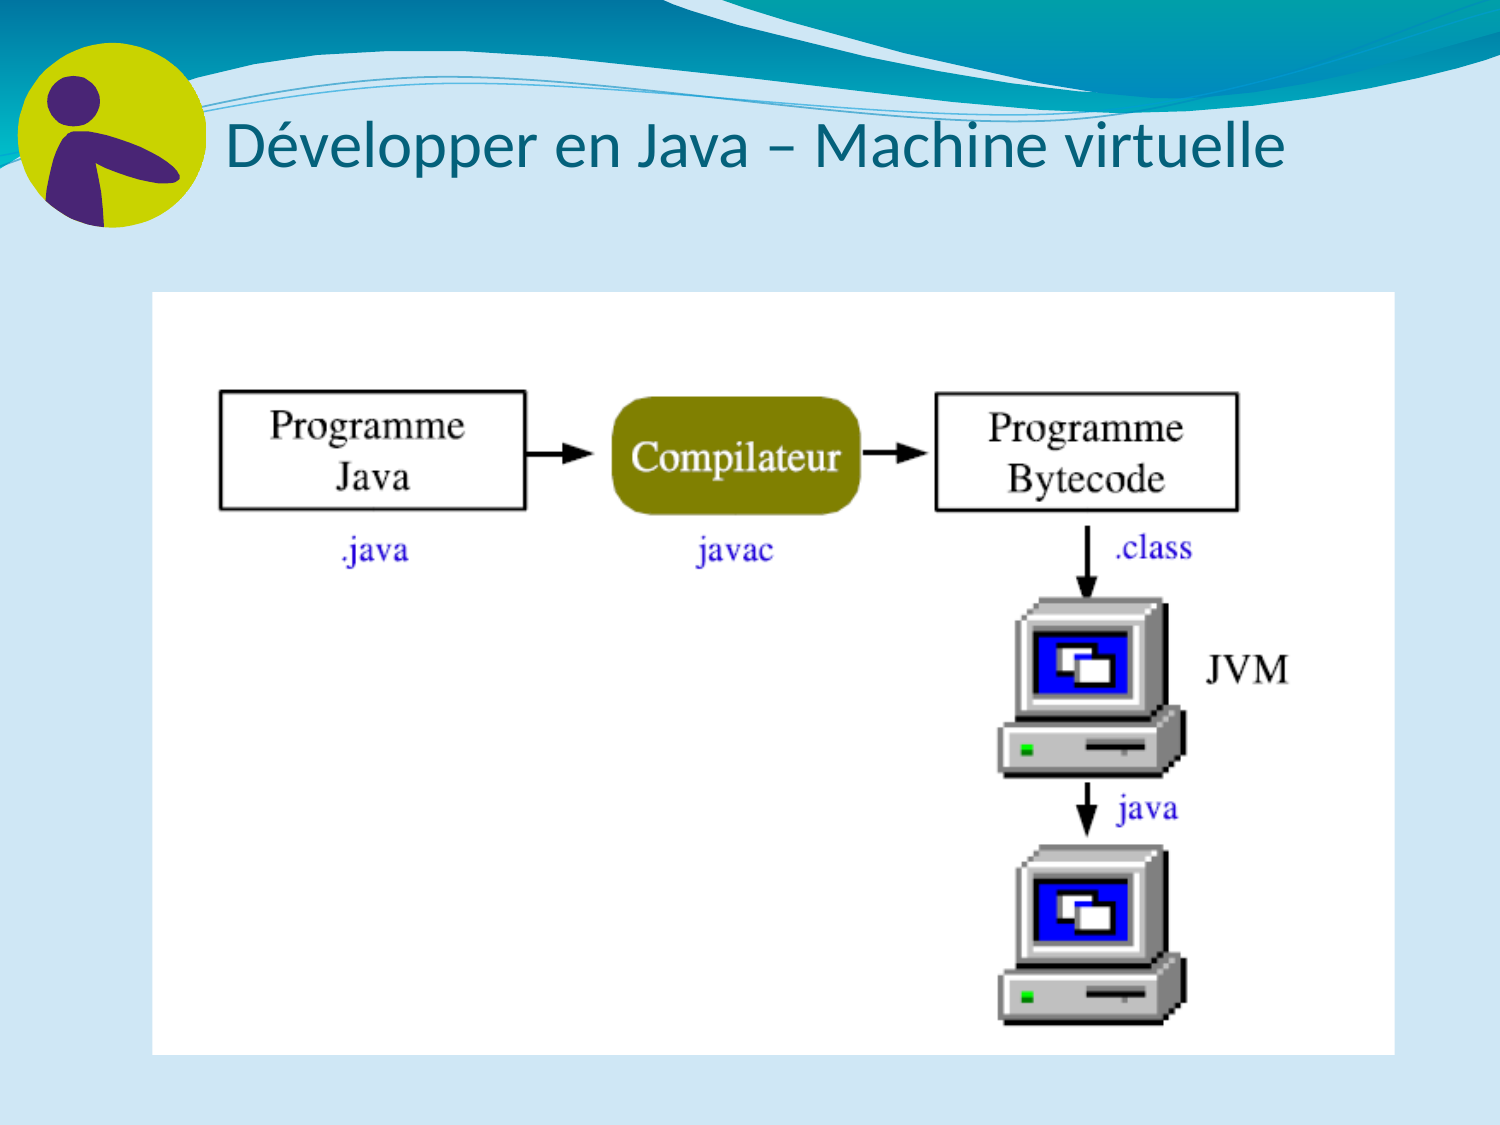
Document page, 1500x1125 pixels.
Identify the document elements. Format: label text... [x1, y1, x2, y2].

title Développer en Java – Machine virtuelle [210, 93, 1456, 282]
picture [152, 292, 1395, 1055]
